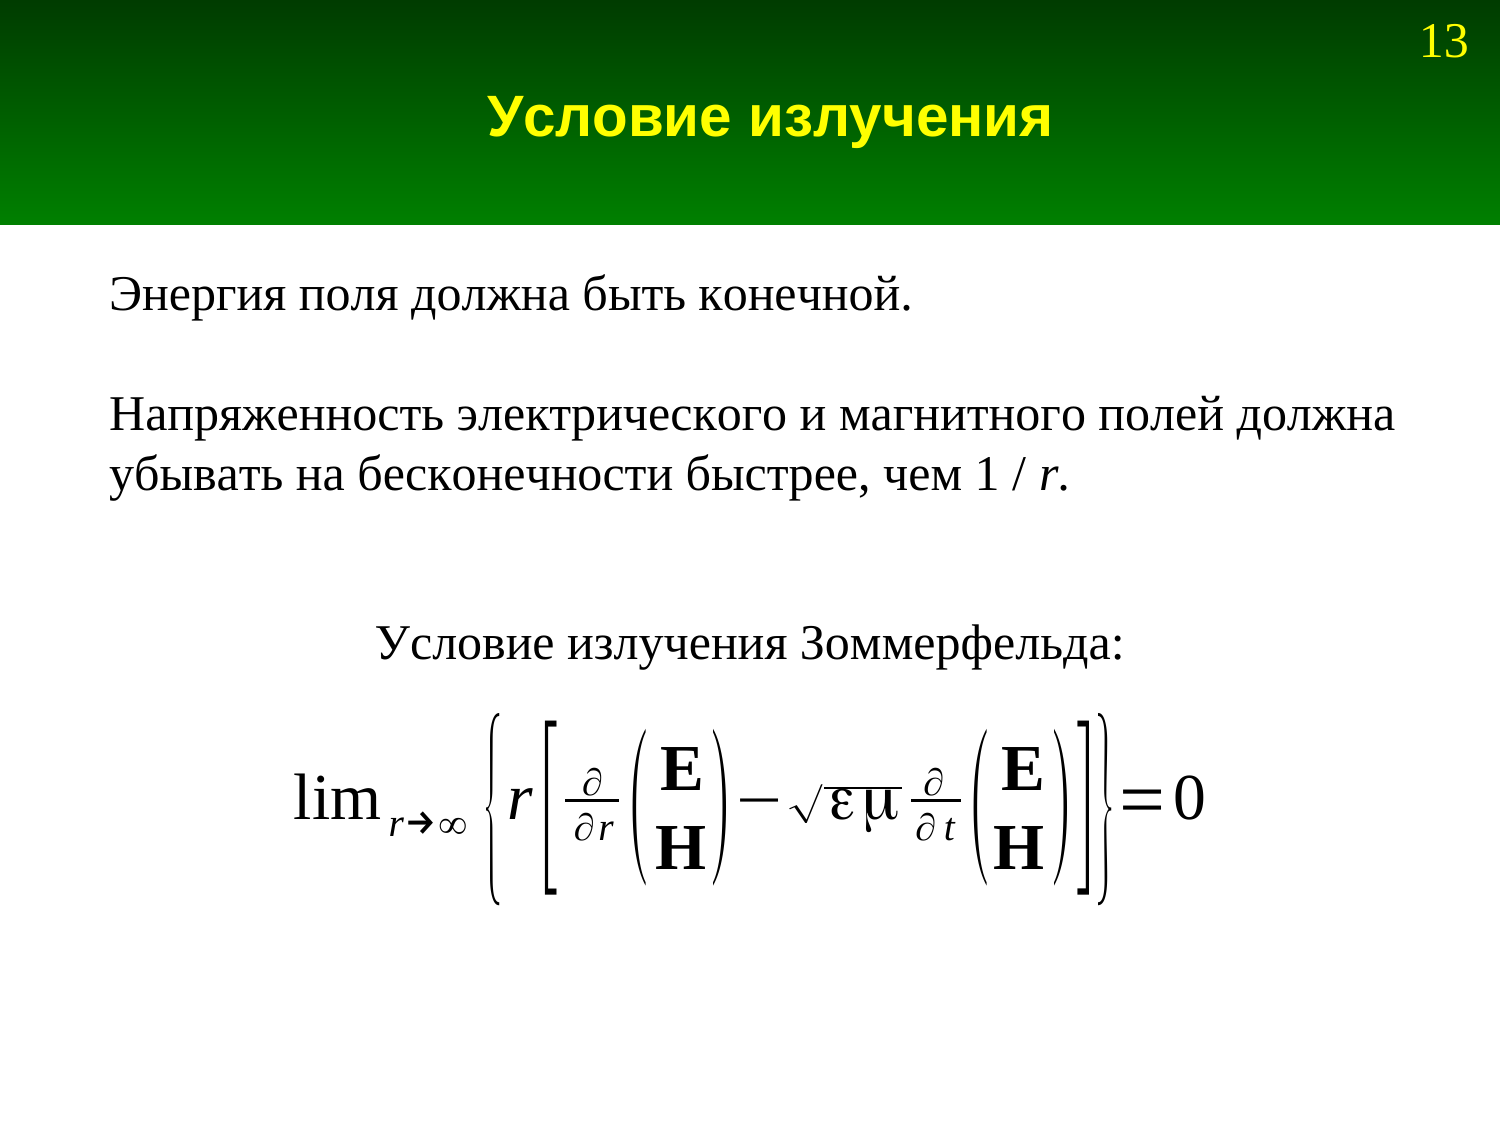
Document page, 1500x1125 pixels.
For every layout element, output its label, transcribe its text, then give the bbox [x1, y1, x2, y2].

text_box Условие излучения Зоммерфельда: [359, 602, 1141, 678]
text_box Энергия поля должна быть конечной. Напряженность электрического и магнитного полей должна убывать на бесконечности быстрее, чем 1 / r. [94, 253, 1418, 508]
chart [277, 708, 1223, 908]
title Условие излучения [88, 18, 1453, 207]
